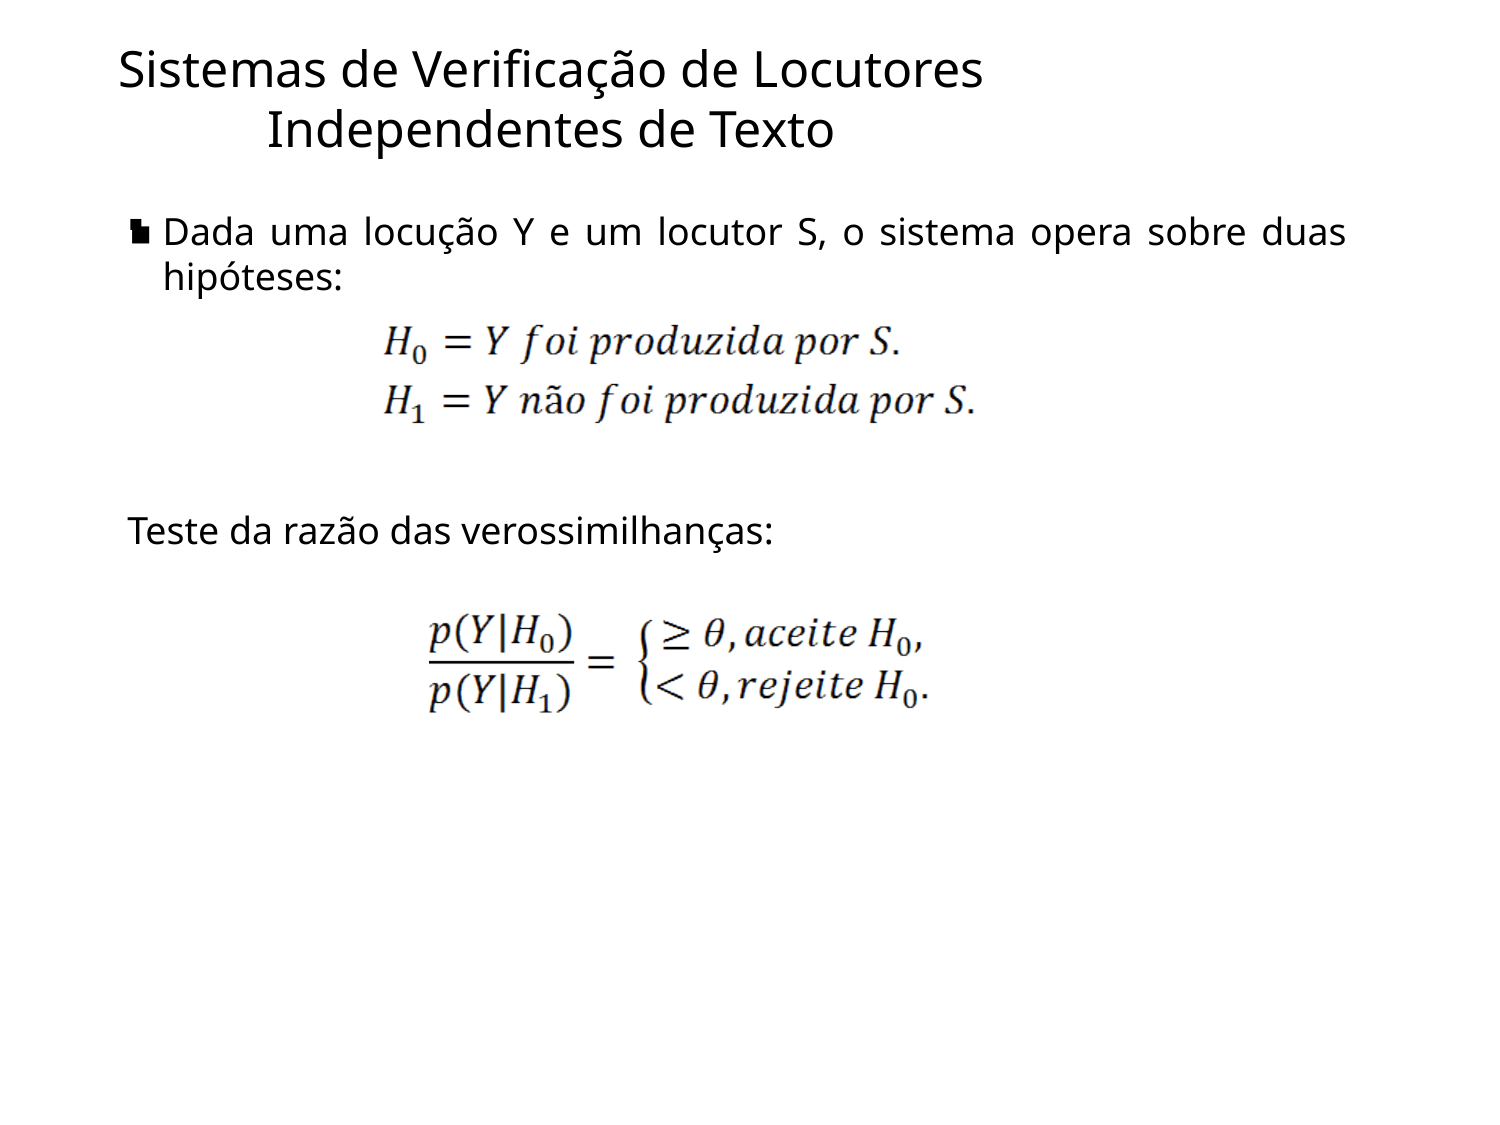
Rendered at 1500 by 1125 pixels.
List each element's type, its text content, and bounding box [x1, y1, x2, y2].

text_box Dada uma locução Y e um locutor S, o sistema opera sobre duas hipóteses: Teste da razão das verossimilhanças: [112, 200, 1363, 963]
picture [383, 376, 976, 433]
picture [383, 317, 901, 374]
text_box Sistemas de Verificação de Locutores Independentes de Texto [49, 49, 1054, 145]
picture [429, 609, 930, 721]
